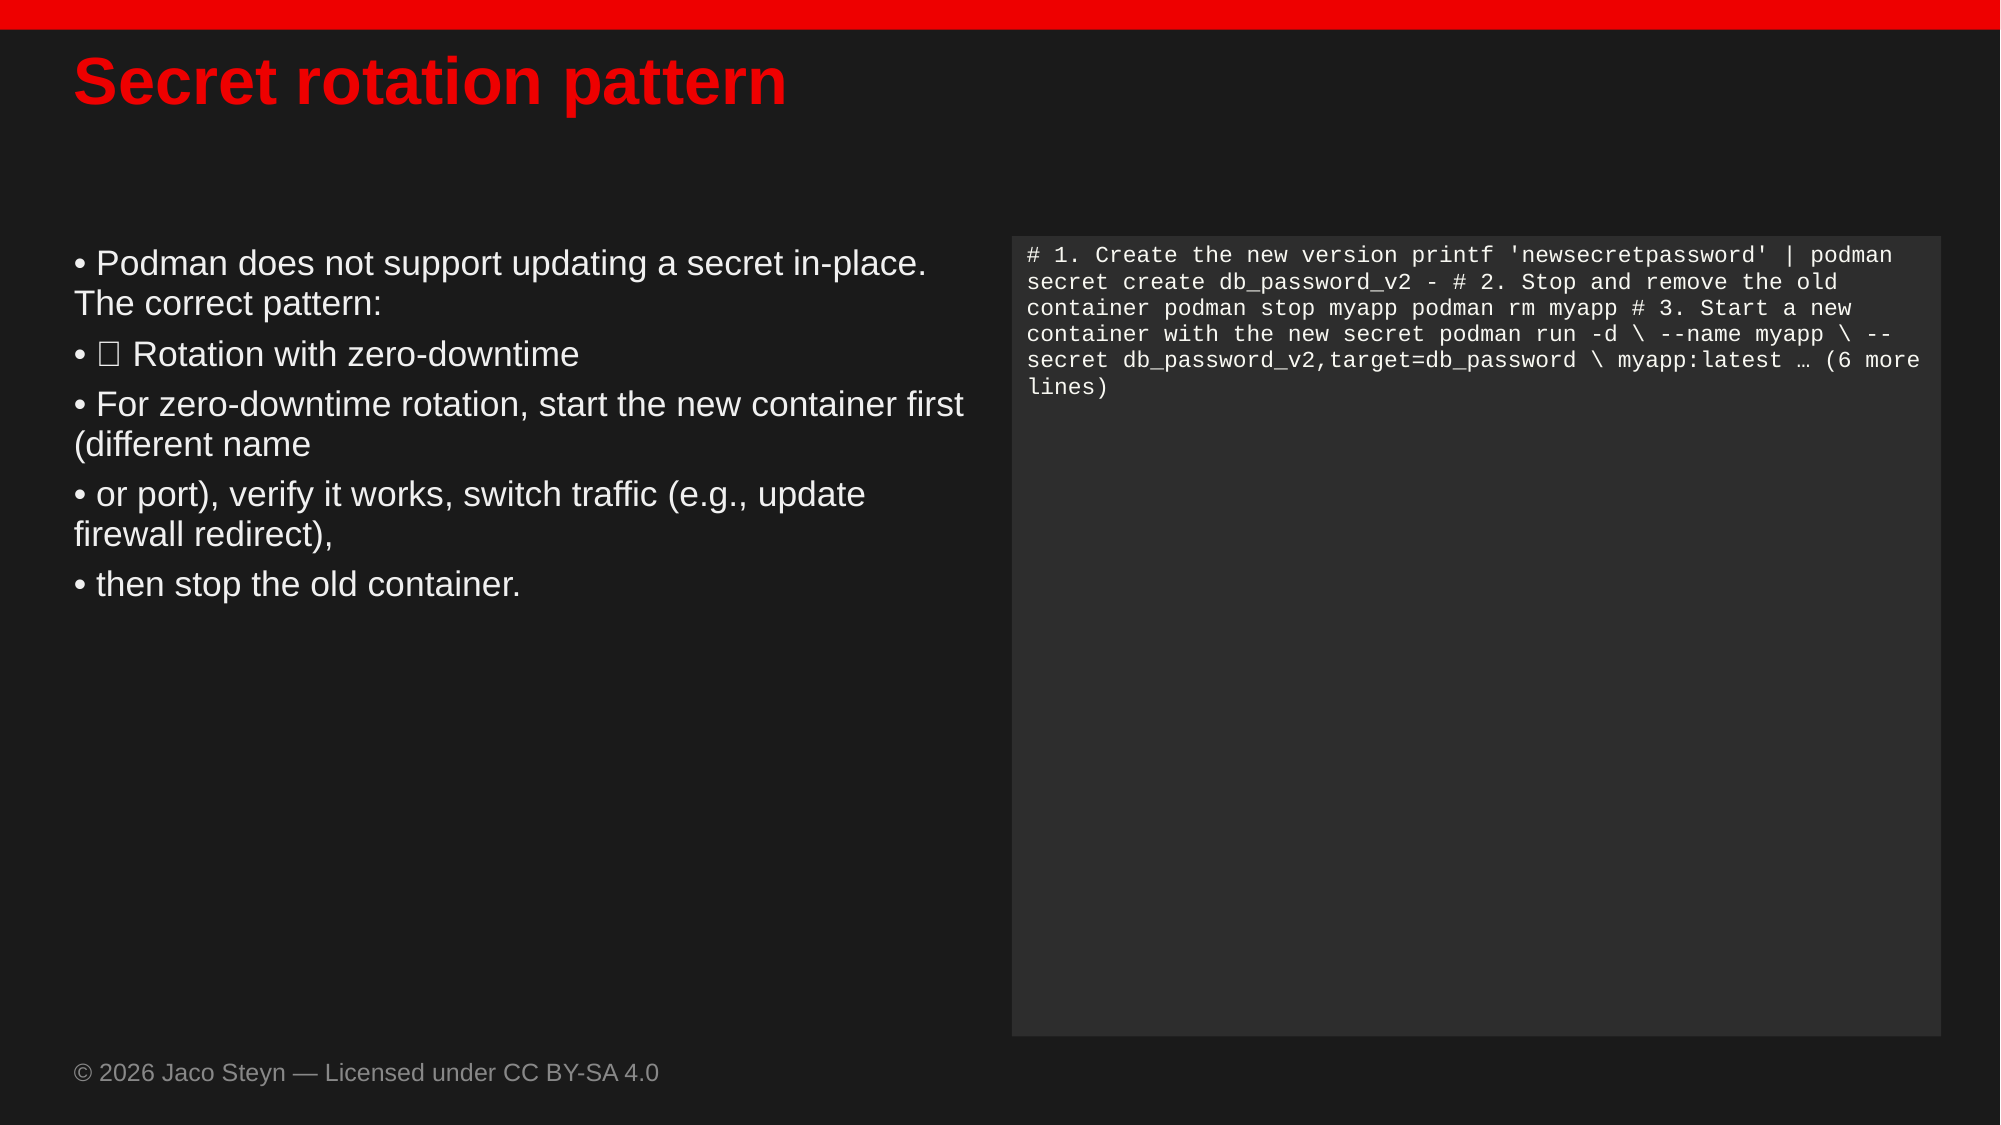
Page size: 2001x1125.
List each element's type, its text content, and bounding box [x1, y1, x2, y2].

text_box [0, 0, 2001, 30]
text_box • Podman does not support updating a secret in-place. The correct pattern: • 💡 Rotation with zero-downtime • For zero-downtime rotation, start the new container first (different name • or port), verify it works, switch traffic (e.g., update firewall redirect), • then stop the old container. [59, 236, 989, 1037]
text_box Secret rotation pattern [59, 36, 1942, 208]
text_box # 1. Create the new version printf 'newsecretpassword' | podman secret create db_password_v2 - # 2. Stop and remove the old container podman stop myapp podman rm myapp # 3. Start a new container with the new secret podman run -d \ --name myapp \ --secret db_password_v2,target=db_password \ myapp:latest … (6 more lines) [1011, 236, 1942, 1037]
text_box © 2026 Jaco Steyn — Licensed under CC BY-SA 4.0 [59, 1051, 1942, 1093]
